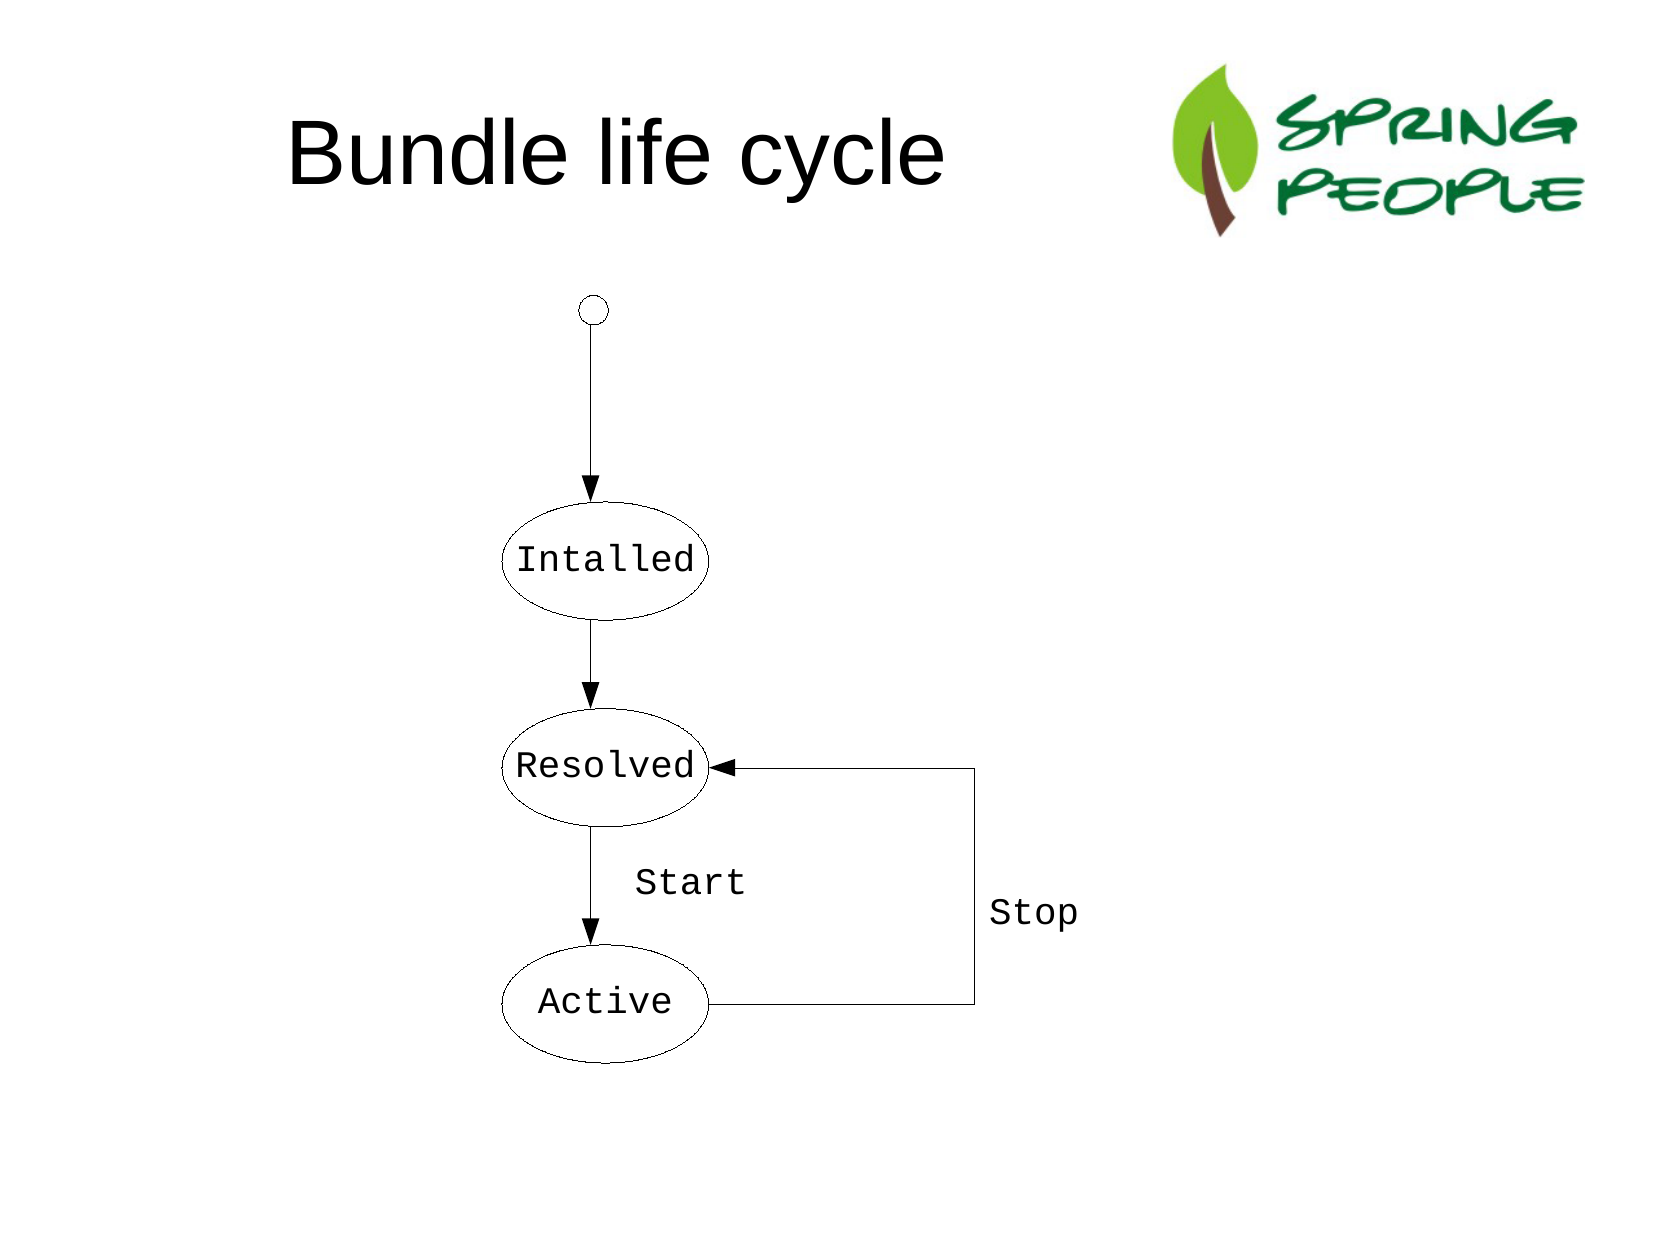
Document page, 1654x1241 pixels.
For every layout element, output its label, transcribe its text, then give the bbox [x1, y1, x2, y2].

text_box Start [620, 856, 857, 914]
picture [1171, 60, 1585, 238]
text_box [578, 295, 609, 325]
text_box Resolved [501, 708, 709, 827]
title Bundle life cycle [82, 49, 1152, 257]
text_box Intalled [501, 501, 709, 621]
text_box Stop [974, 885, 1211, 944]
text_box Active [501, 944, 709, 1064]
